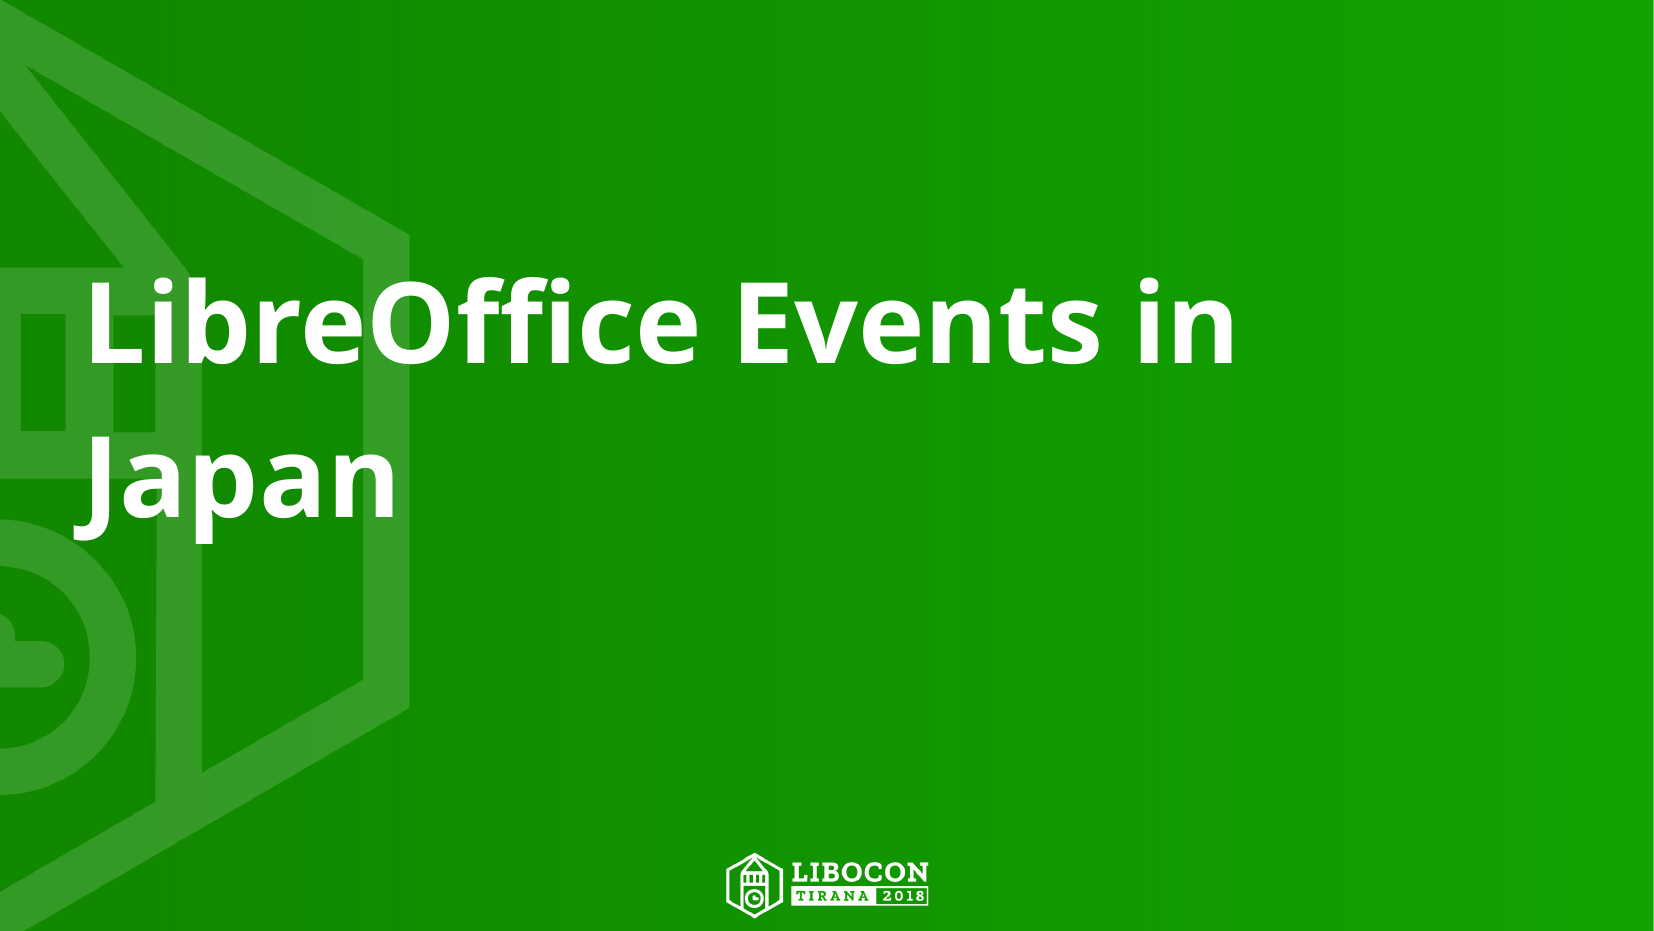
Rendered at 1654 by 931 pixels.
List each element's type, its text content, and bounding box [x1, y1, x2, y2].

subtitle LibreOffice Events in Japan [82, 37, 1571, 757]
picture [0, 0, 1654, 931]
